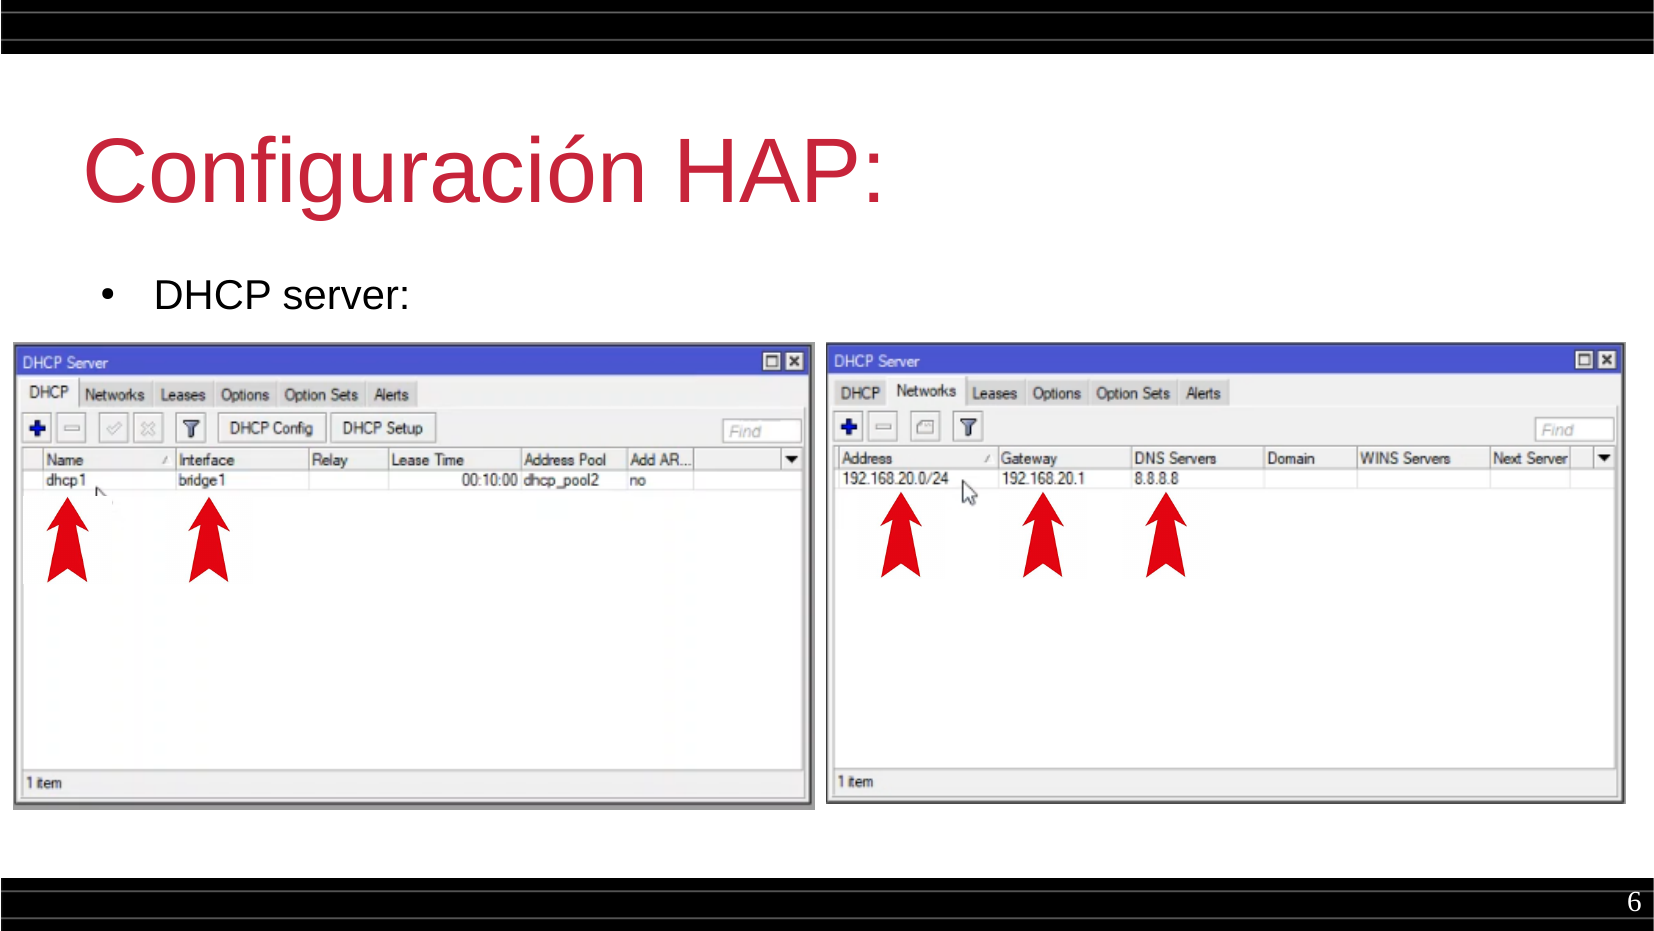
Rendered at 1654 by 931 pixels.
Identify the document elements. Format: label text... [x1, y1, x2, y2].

list DHCP server: [82, 271, 1571, 758]
picture [1, 0, 1654, 54]
picture [826, 342, 1626, 804]
title Configuración HAP: [82, 92, 1571, 249]
picture [13, 342, 815, 810]
picture [1, 878, 1654, 931]
